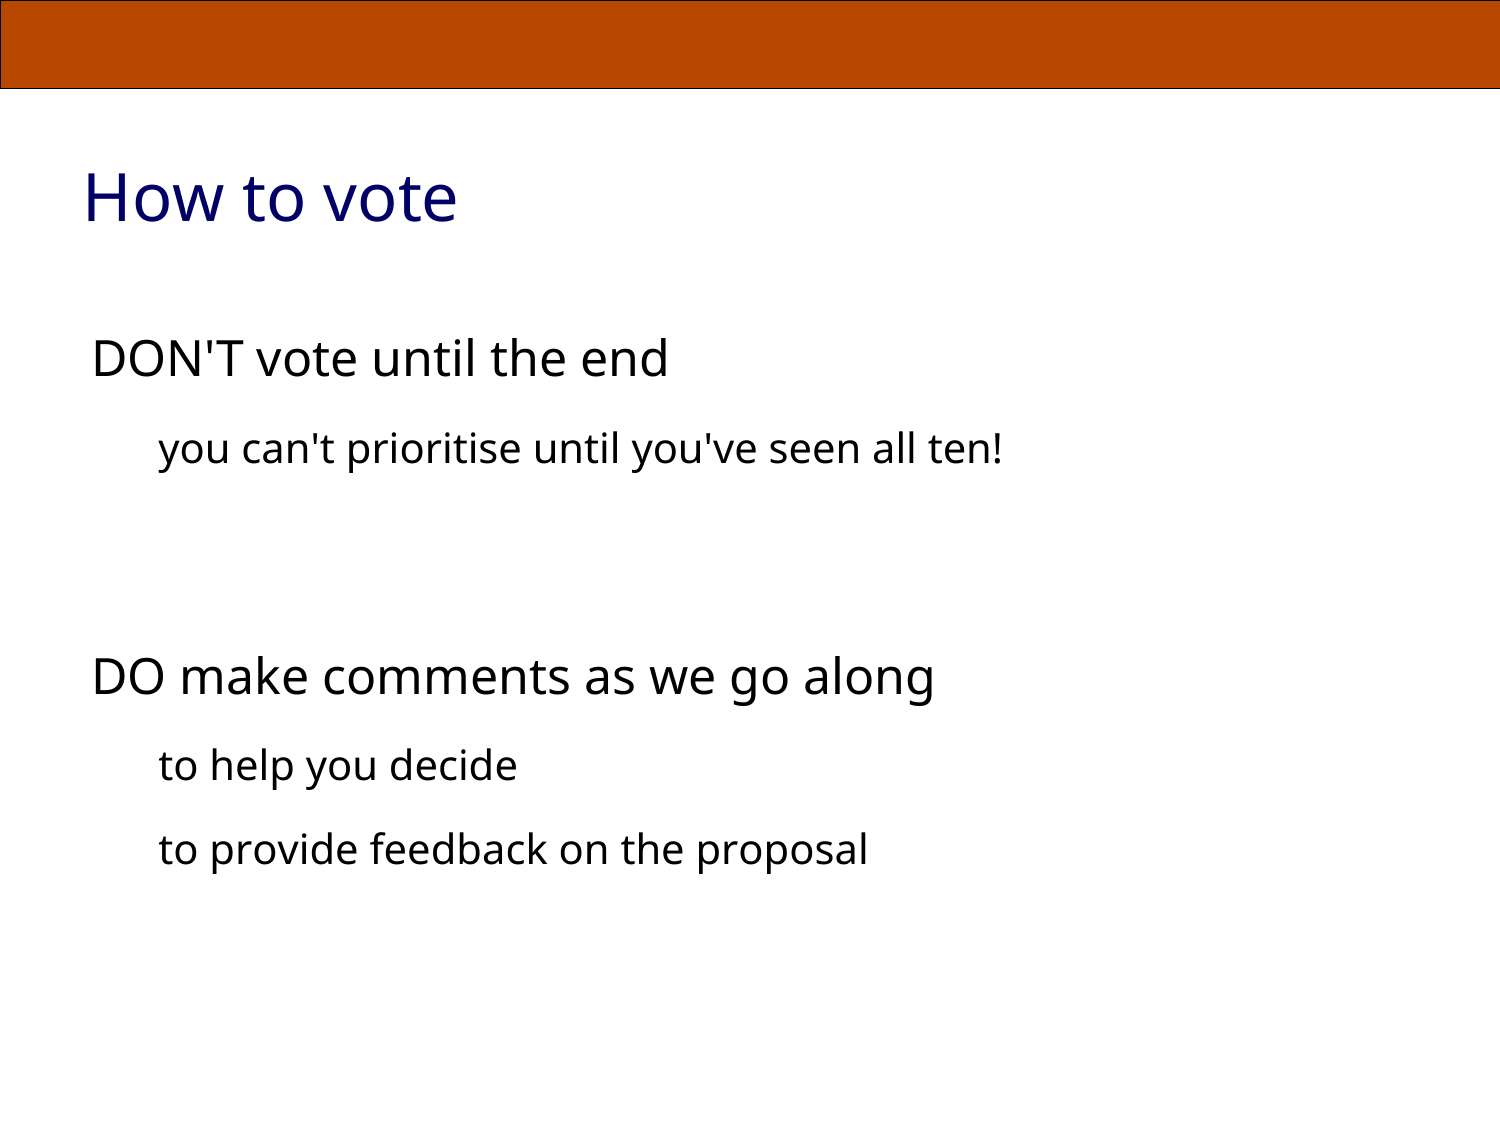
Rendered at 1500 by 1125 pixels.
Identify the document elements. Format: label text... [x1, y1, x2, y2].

list DON'T vote until the end you can't prioritise until you've seen all ten! DO make comments as we go along to help you decide to provide feedback on the proposal [75, 298, 1425, 1034]
title How to vote [74, 105, 1423, 249]
